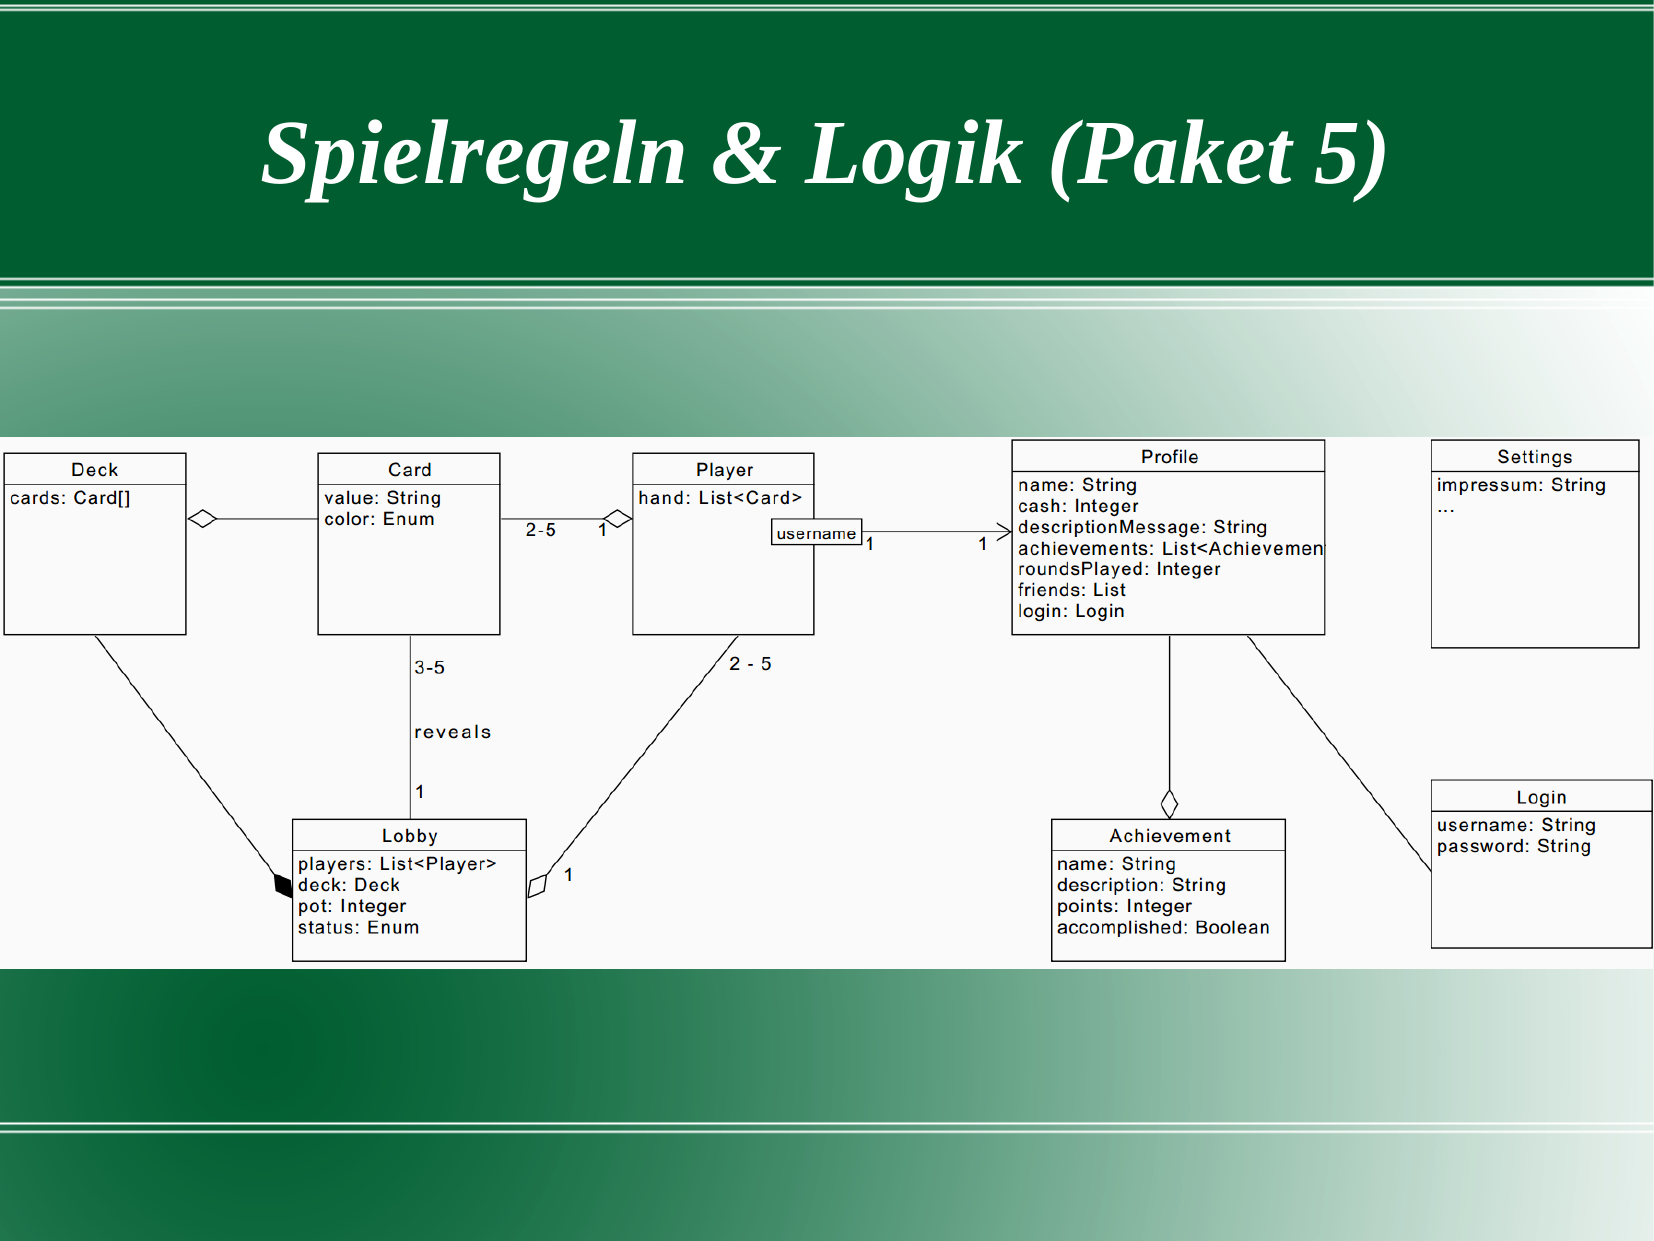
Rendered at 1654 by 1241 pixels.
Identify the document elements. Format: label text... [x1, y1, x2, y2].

title Spielregeln & Logik (Paket 5) [82, 49, 1571, 257]
picture [0, 0, 1654, 1241]
